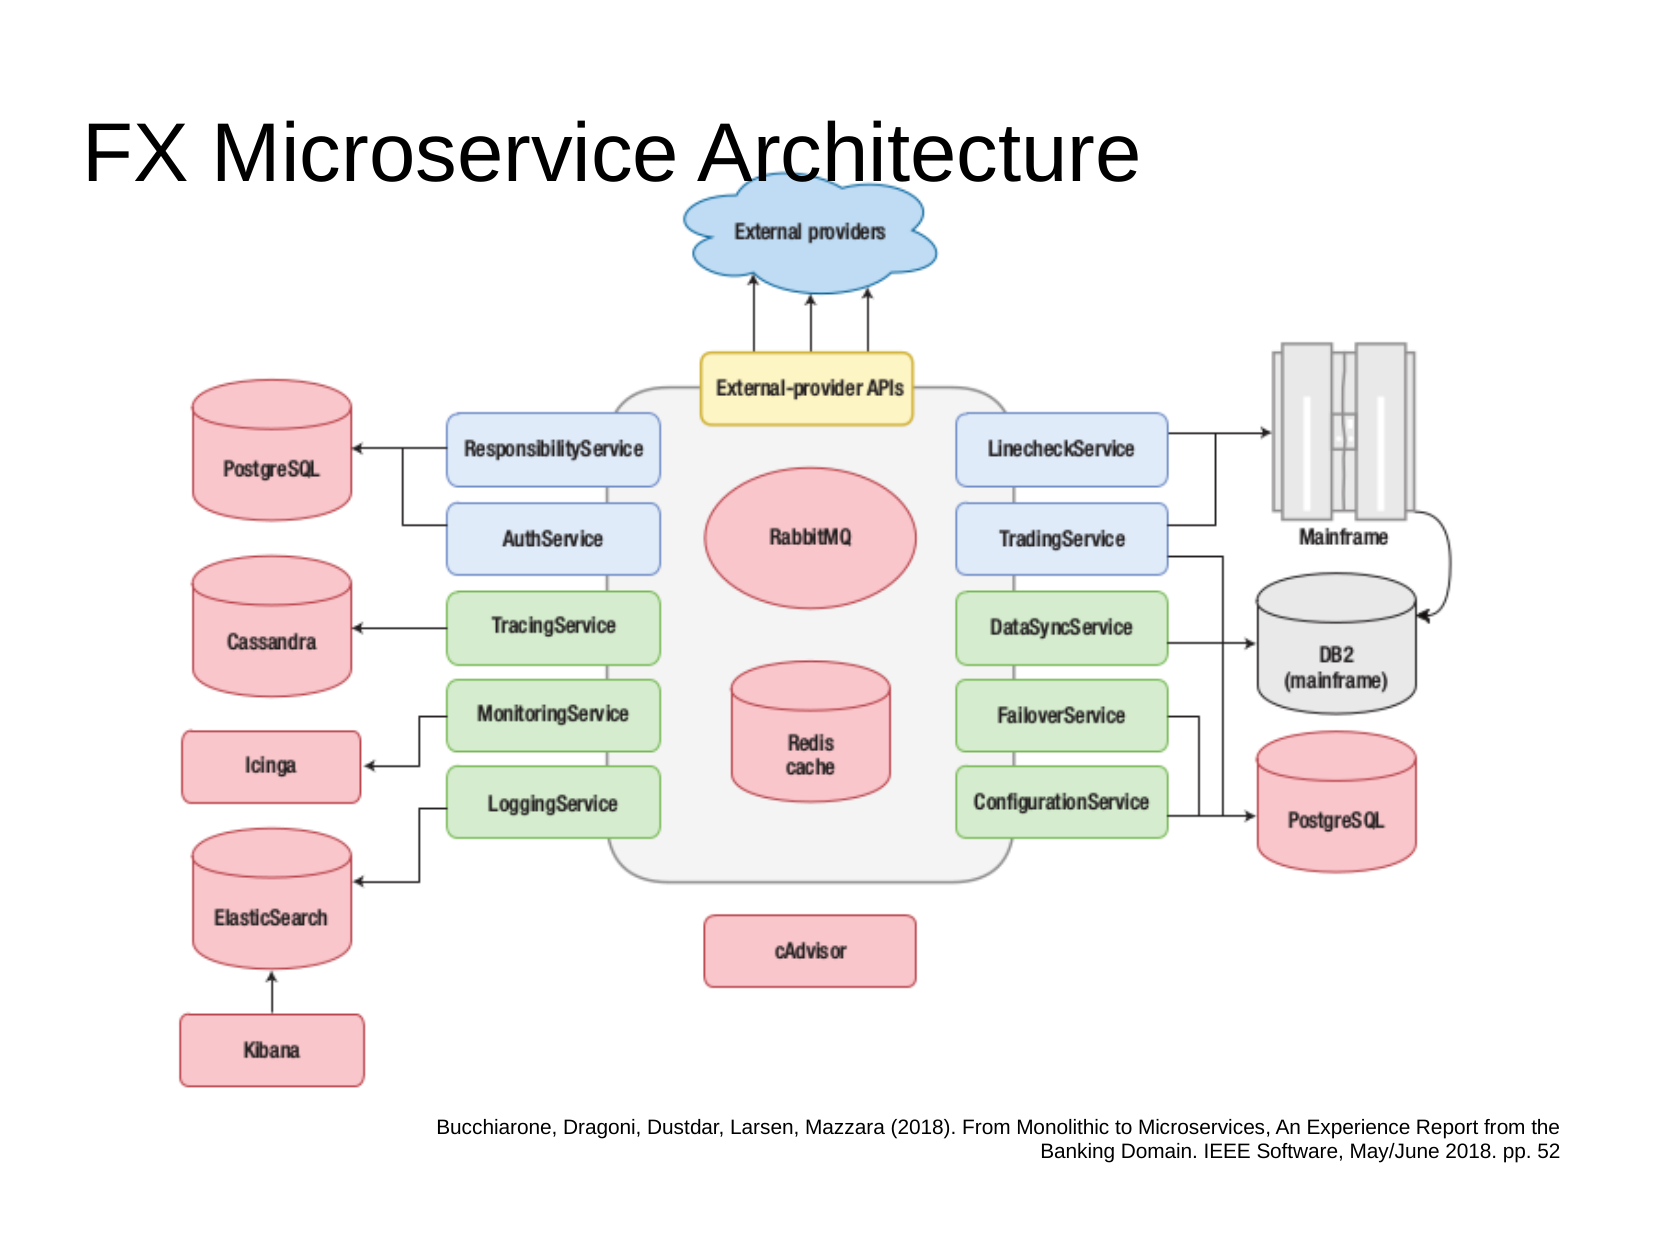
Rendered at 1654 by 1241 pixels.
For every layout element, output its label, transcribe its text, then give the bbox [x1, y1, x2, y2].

text_box Bucchiarone, Dragoni, Dustdar, Larsen, Mazzara (2018). From Monolithic to Microservices, An Experience Report from the Banking Domain. IEEE Software, May/June 2018. pp. 52 [420, 1108, 1576, 1171]
picture [165, 257, 1467, 1096]
title FX Microservice Architecture [82, 49, 1571, 257]
